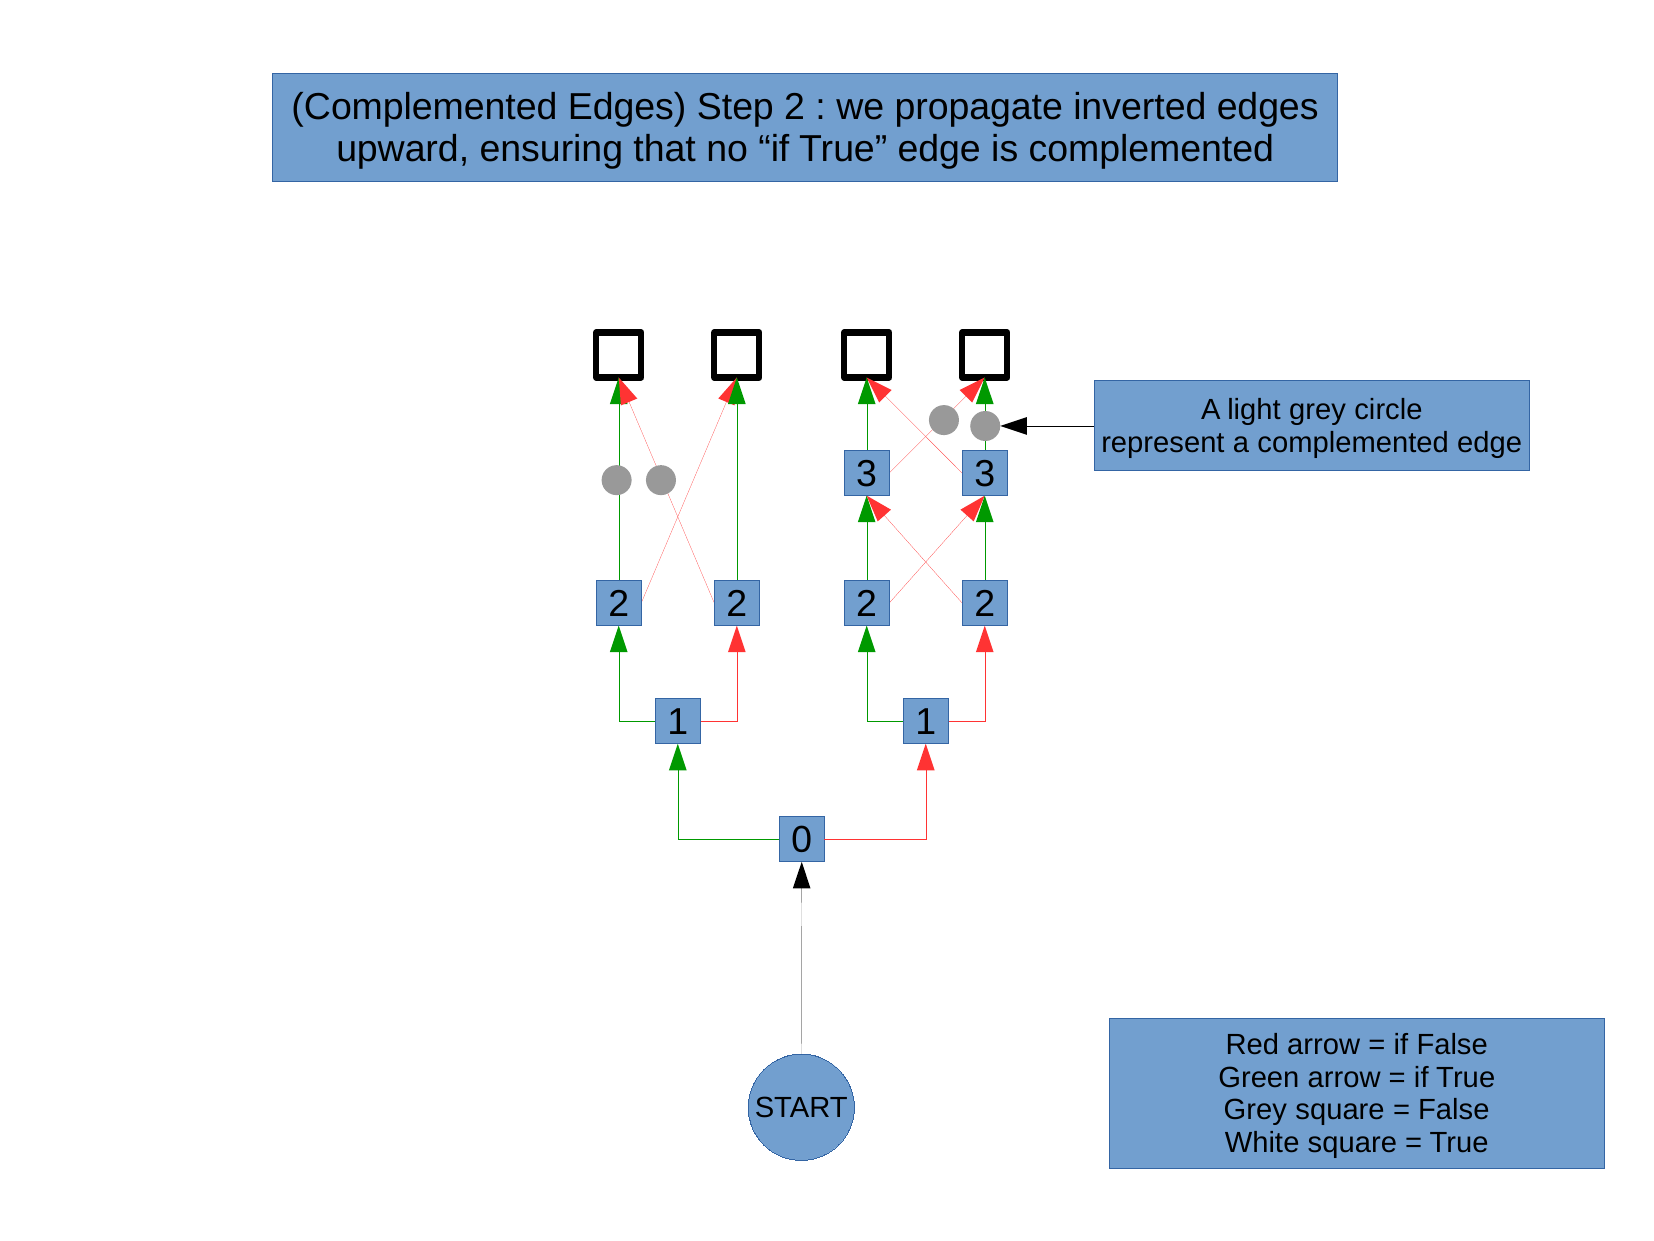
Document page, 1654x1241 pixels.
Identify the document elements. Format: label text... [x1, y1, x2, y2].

text_box [601, 465, 632, 496]
text_box [962, 332, 1008, 378]
text_box 2 [844, 580, 890, 626]
text_box [928, 405, 959, 436]
text_box 2 [596, 580, 642, 626]
text_box Red arrow = if False Green arrow = if True Grey square = False White square = True [1109, 1018, 1605, 1169]
text_box [596, 332, 642, 378]
text_box [844, 332, 890, 378]
text_box 1 [903, 698, 949, 744]
text_box 2 [714, 580, 760, 626]
text_box [714, 332, 760, 378]
text_box 3 [962, 450, 1008, 496]
text_box 1 [655, 698, 701, 744]
text_box [645, 465, 677, 496]
text_box [970, 410, 1001, 442]
text_box 0 [779, 816, 825, 862]
text_box START [748, 1054, 855, 1161]
text_box A light grey circle represent a complemented edge [1094, 380, 1530, 471]
text_box (Complemented Edges) Step 2 : we propagate inverted edges upward, ensuring that no “if True” edge is complemented [272, 73, 1338, 182]
text_box 3 [844, 450, 890, 496]
text_box 2 [962, 580, 1008, 626]
